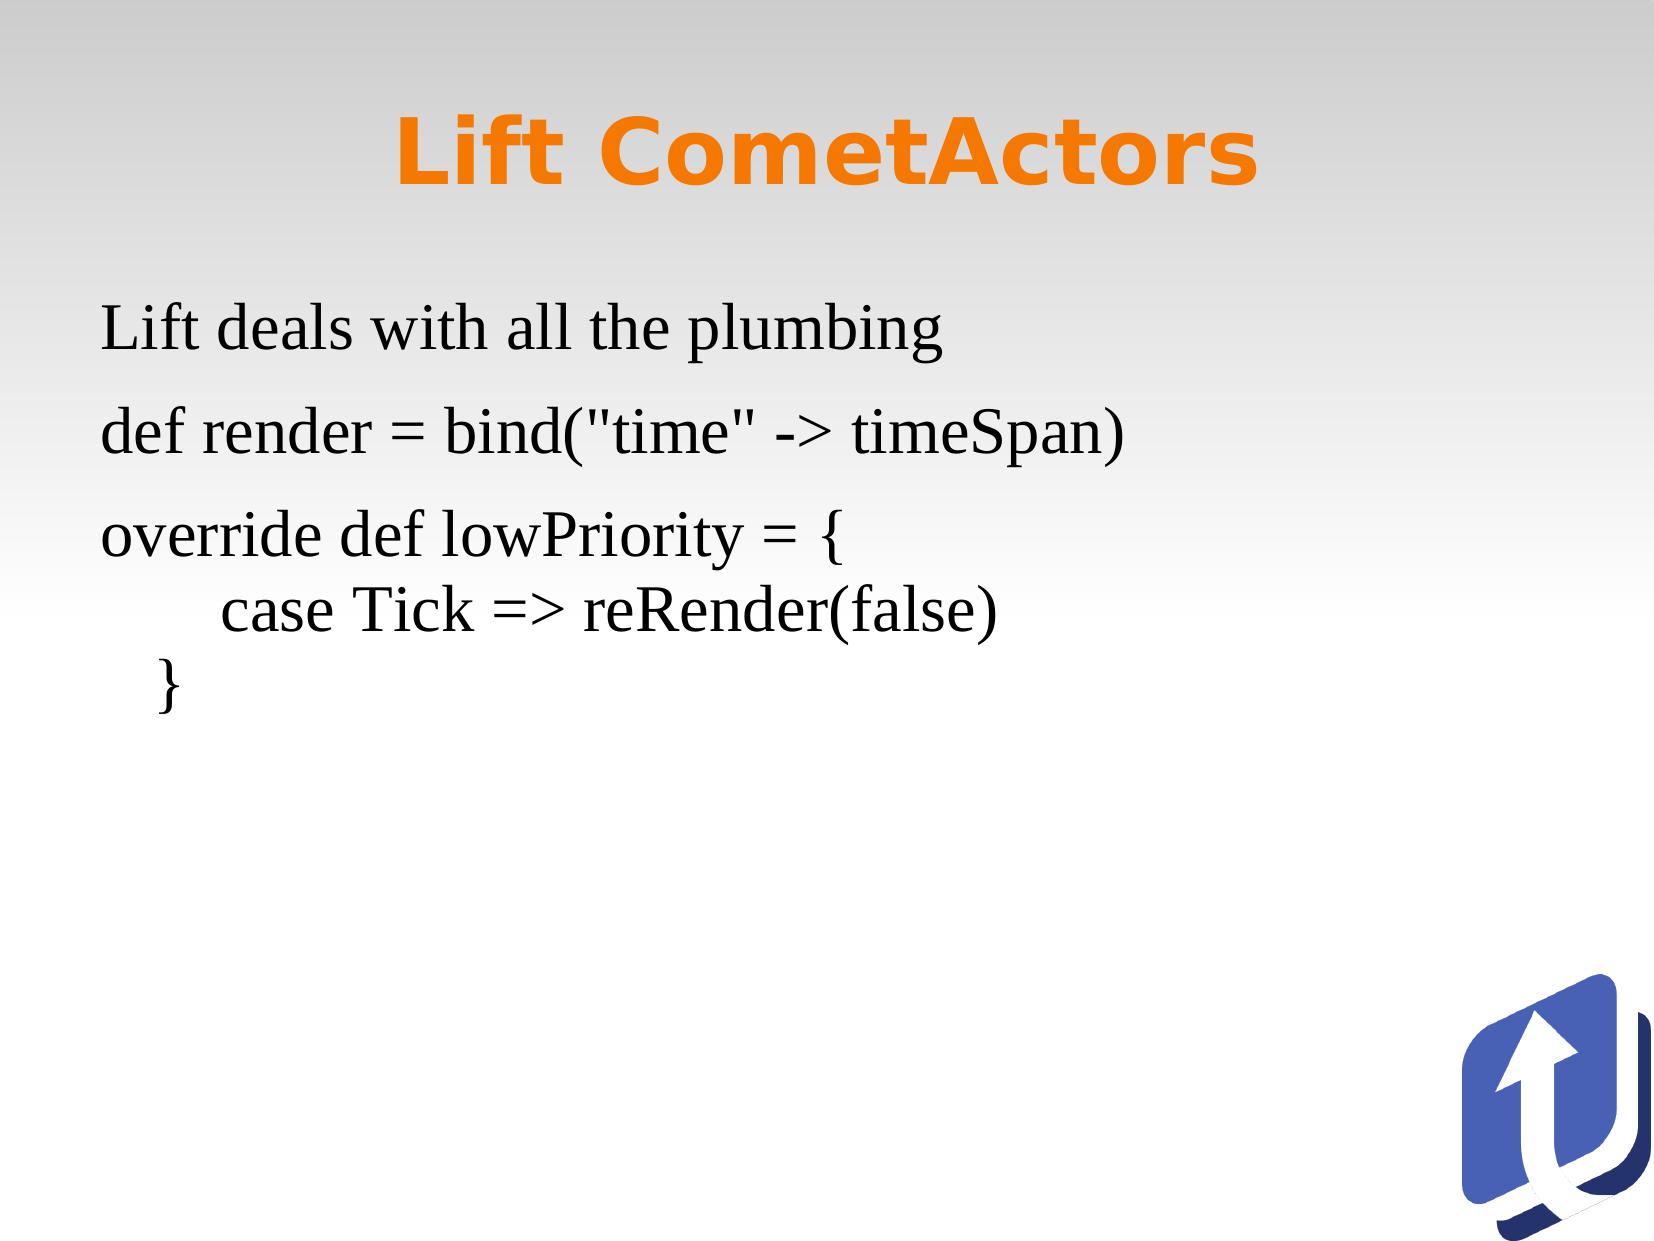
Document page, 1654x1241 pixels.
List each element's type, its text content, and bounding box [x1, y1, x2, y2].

title Lift CometActors [82, 56, 1571, 250]
list Lift deals with all the plumbing def render = bind("time" -> timeSpan) override def lowPriority = { case Tick => reRender(false) } [82, 290, 1571, 1094]
picture [1462, 974, 1651, 1241]
